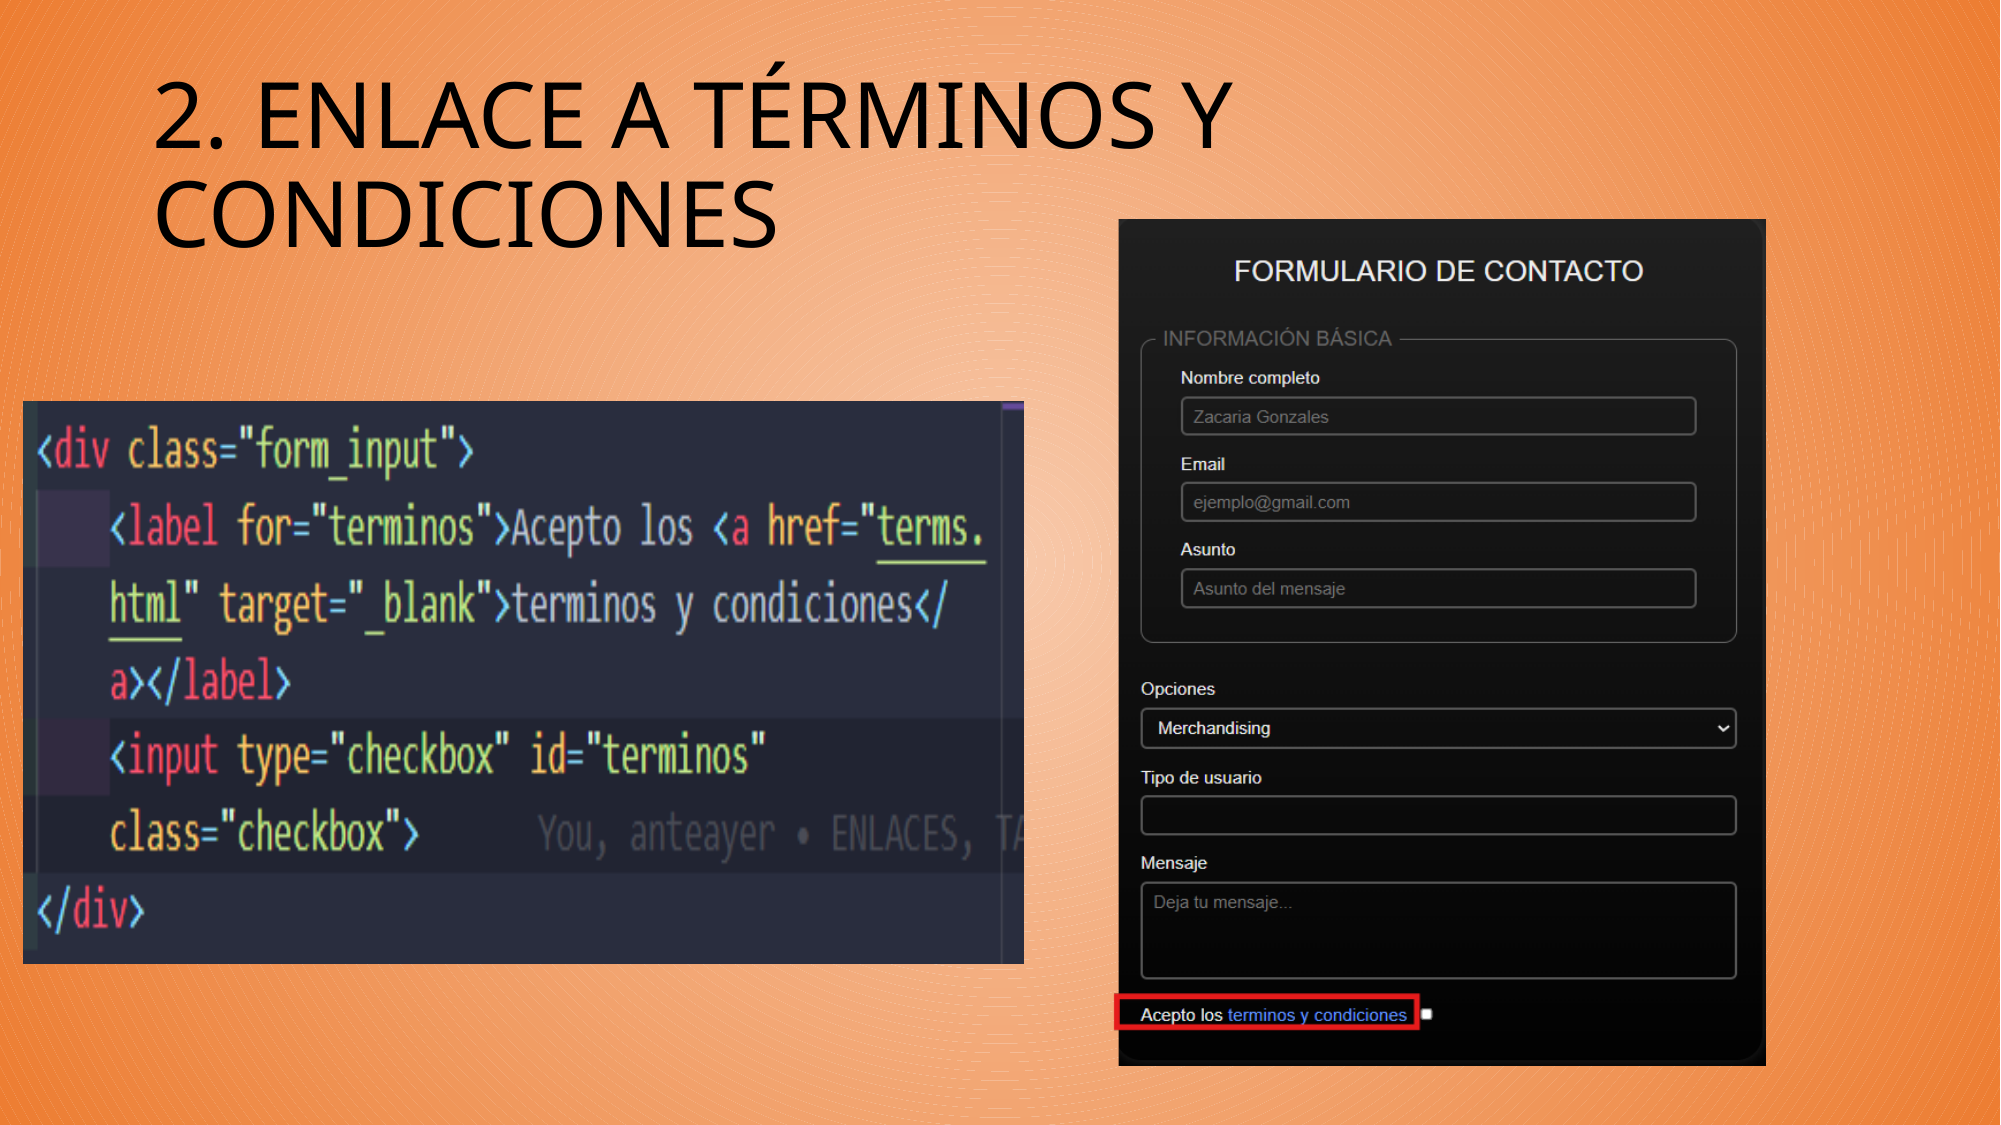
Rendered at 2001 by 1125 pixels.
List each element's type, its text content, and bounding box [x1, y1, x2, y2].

title 2. ENLACE A TÉRMINOS Y CONDICIONES [137, 59, 1863, 278]
picture [23, 401, 1024, 964]
picture [1113, 219, 1766, 1066]
